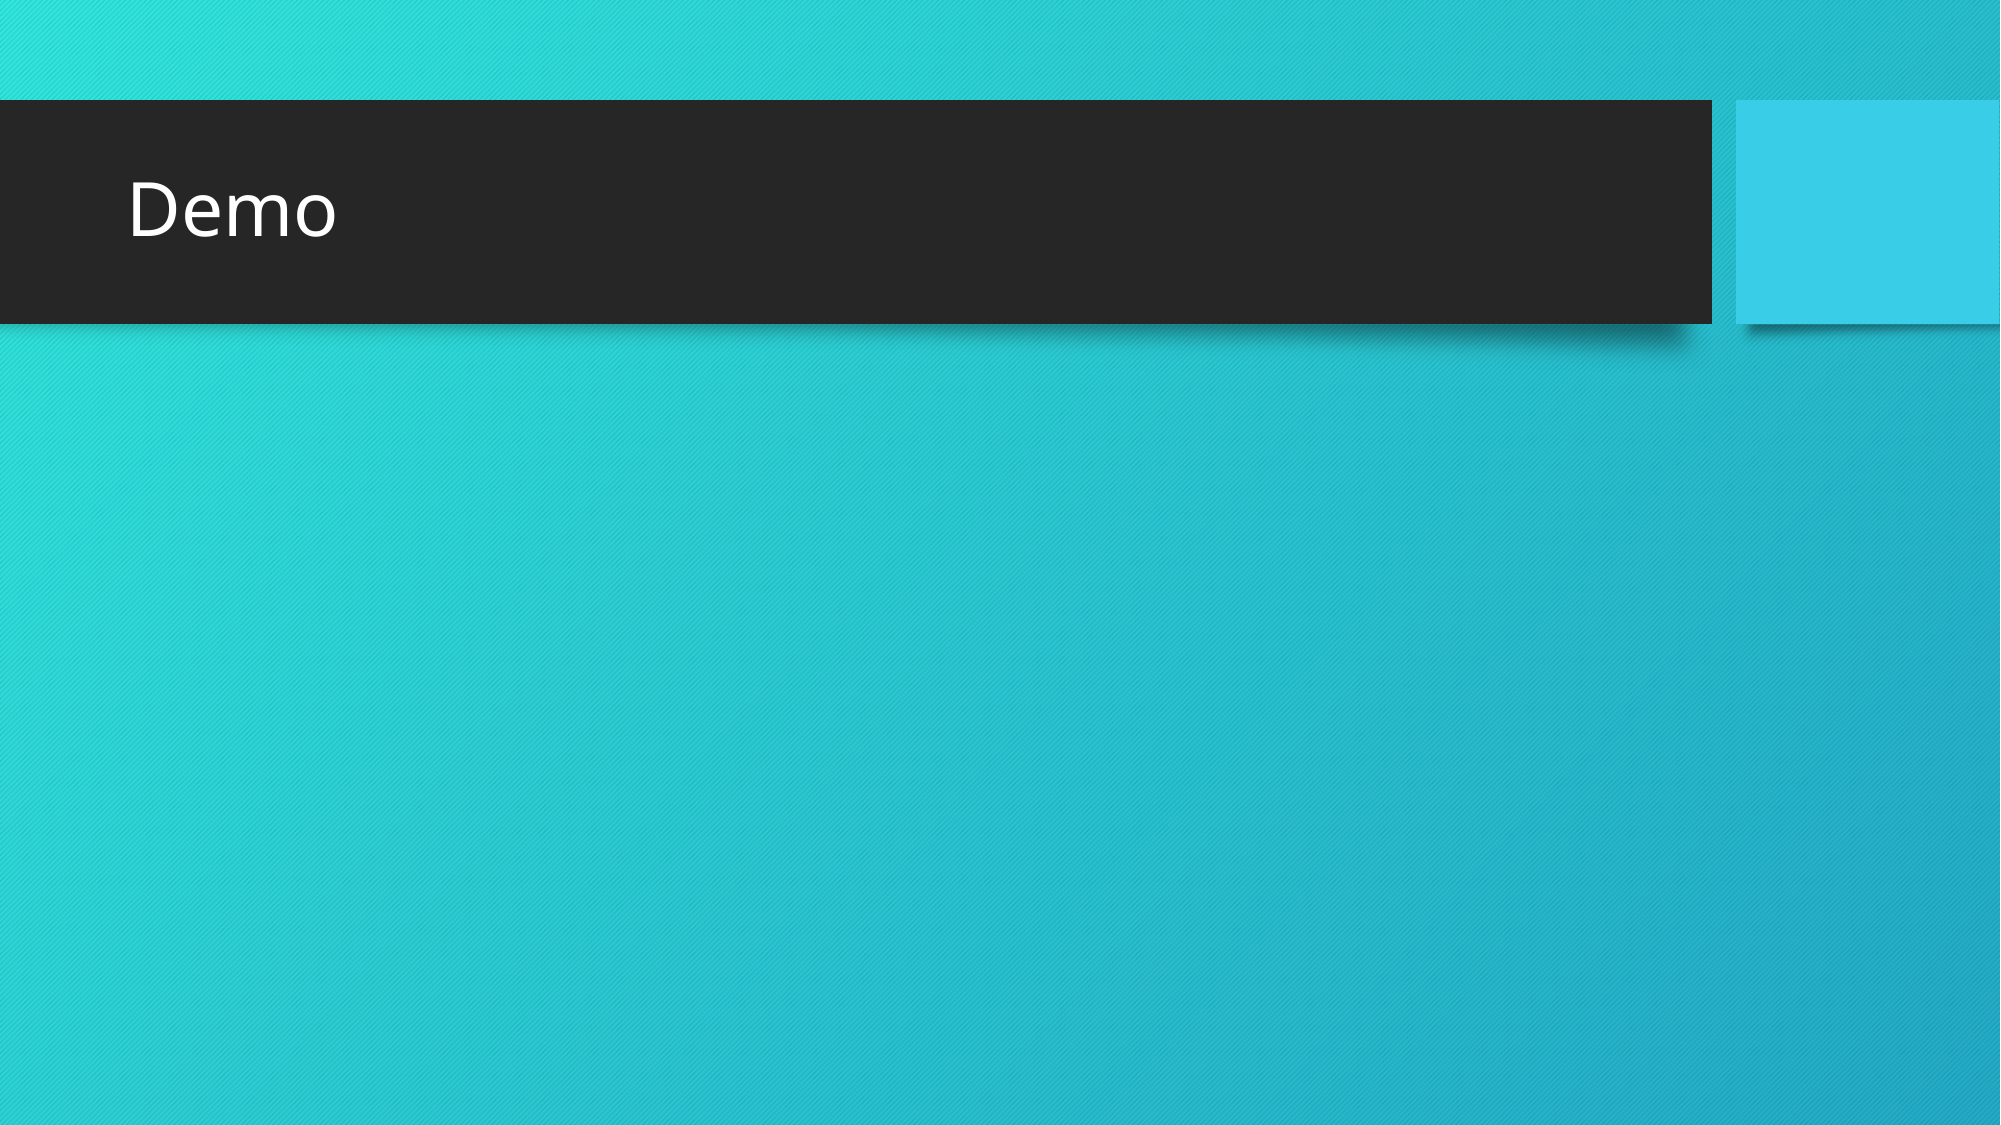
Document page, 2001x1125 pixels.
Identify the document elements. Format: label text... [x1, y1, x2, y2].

title Demo [111, 123, 1689, 301]
